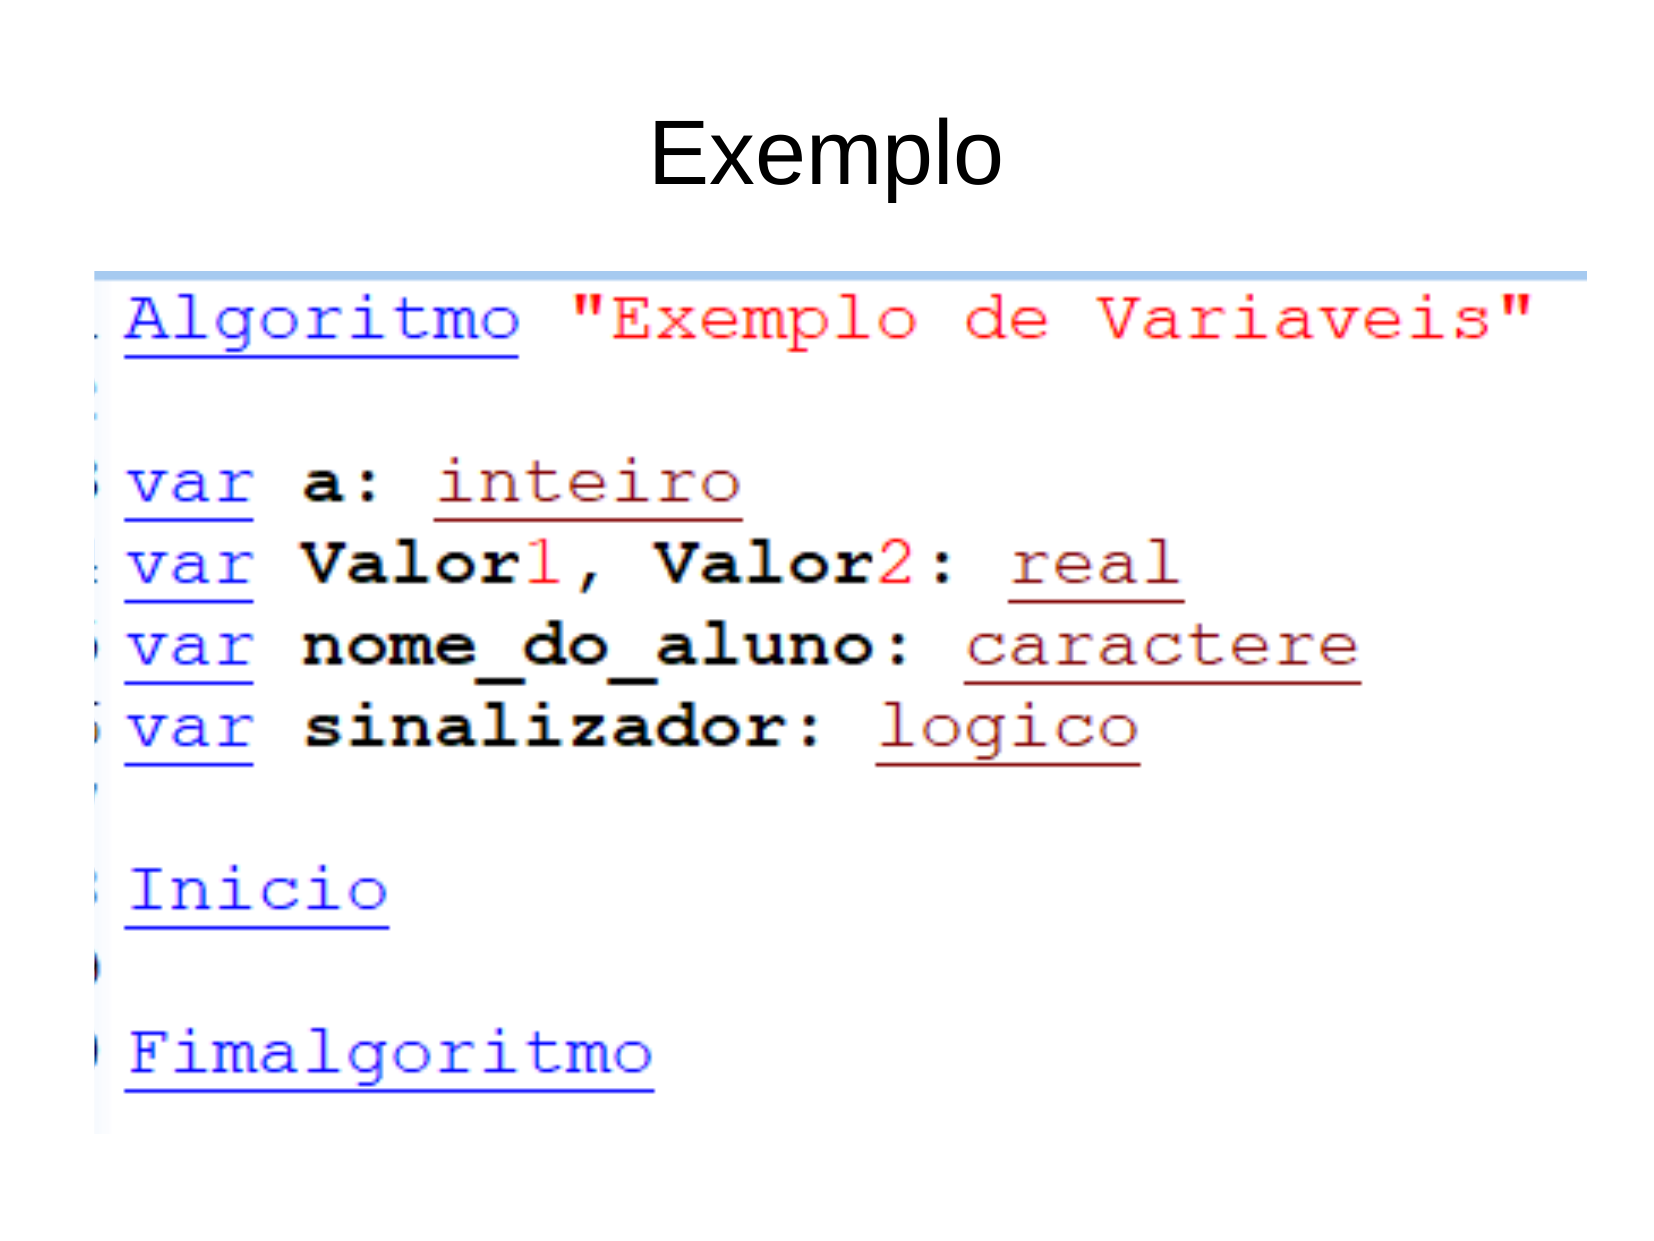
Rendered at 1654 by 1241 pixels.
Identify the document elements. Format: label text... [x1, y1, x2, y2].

title Exemplo [82, 49, 1571, 257]
picture [94, 271, 1587, 1134]
